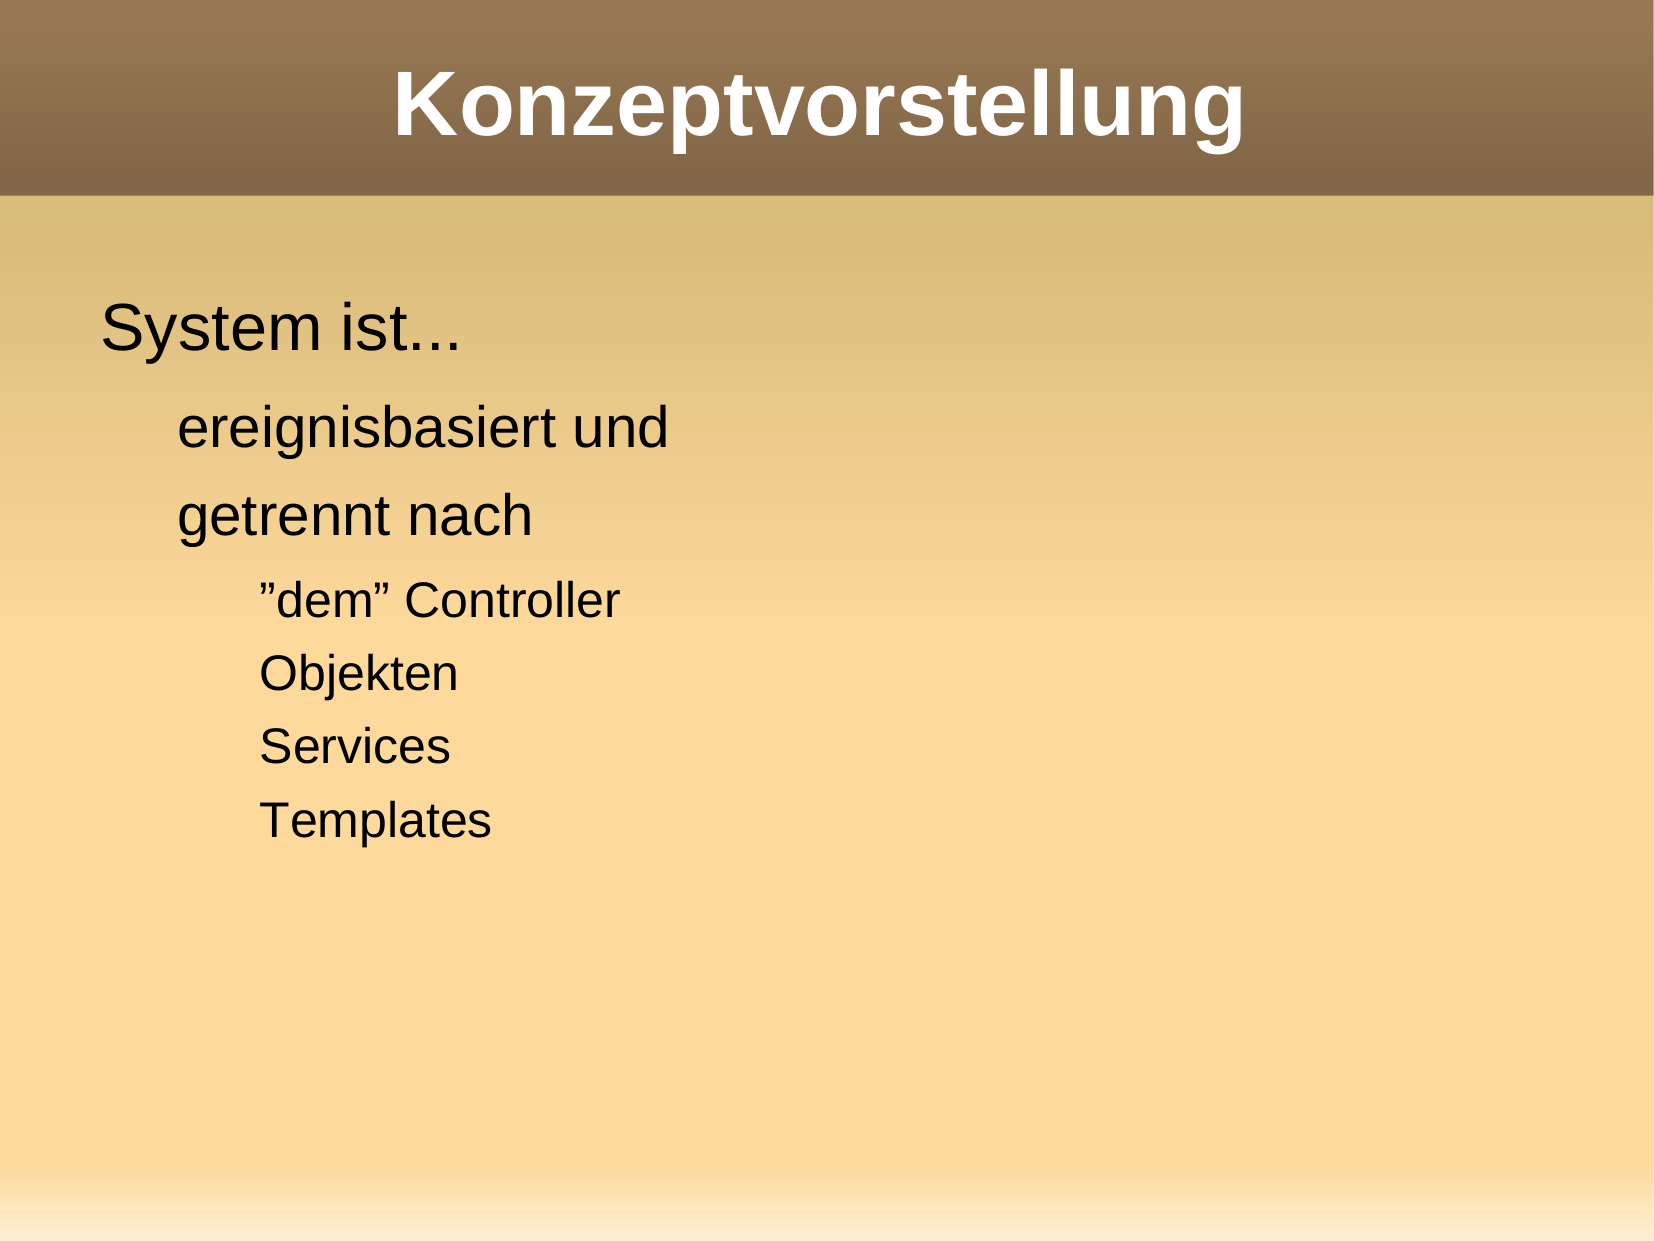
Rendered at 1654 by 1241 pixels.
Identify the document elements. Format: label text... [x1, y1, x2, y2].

picture [0, 0, 1654, 1241]
list System ist... ereignisbasiert und getrennt nach ”dem” Controller Objekten Services Templates [82, 290, 1571, 1094]
title Konzeptvorstellung [76, 7, 1565, 200]
